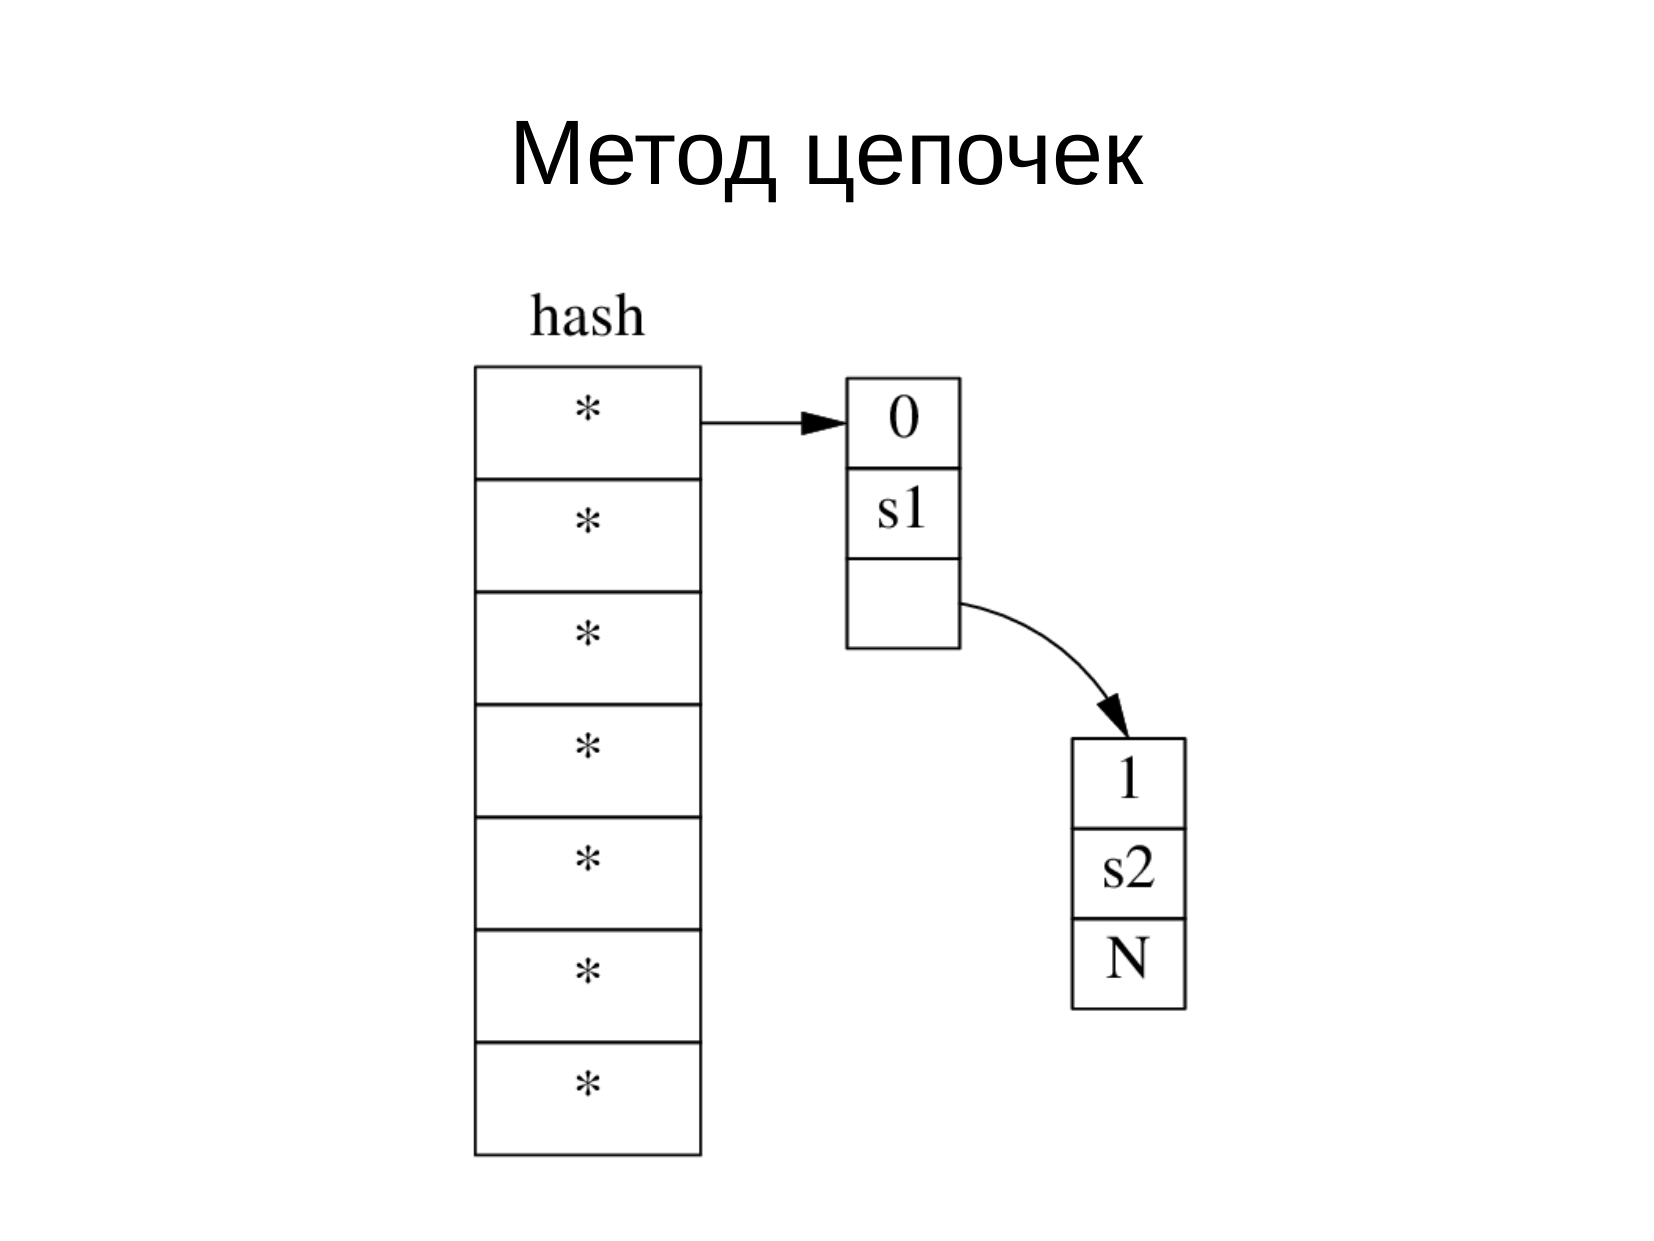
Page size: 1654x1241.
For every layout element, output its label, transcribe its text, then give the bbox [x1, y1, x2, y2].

picture [421, 240, 1219, 1197]
title Метод цепочек [82, 49, 1571, 257]
